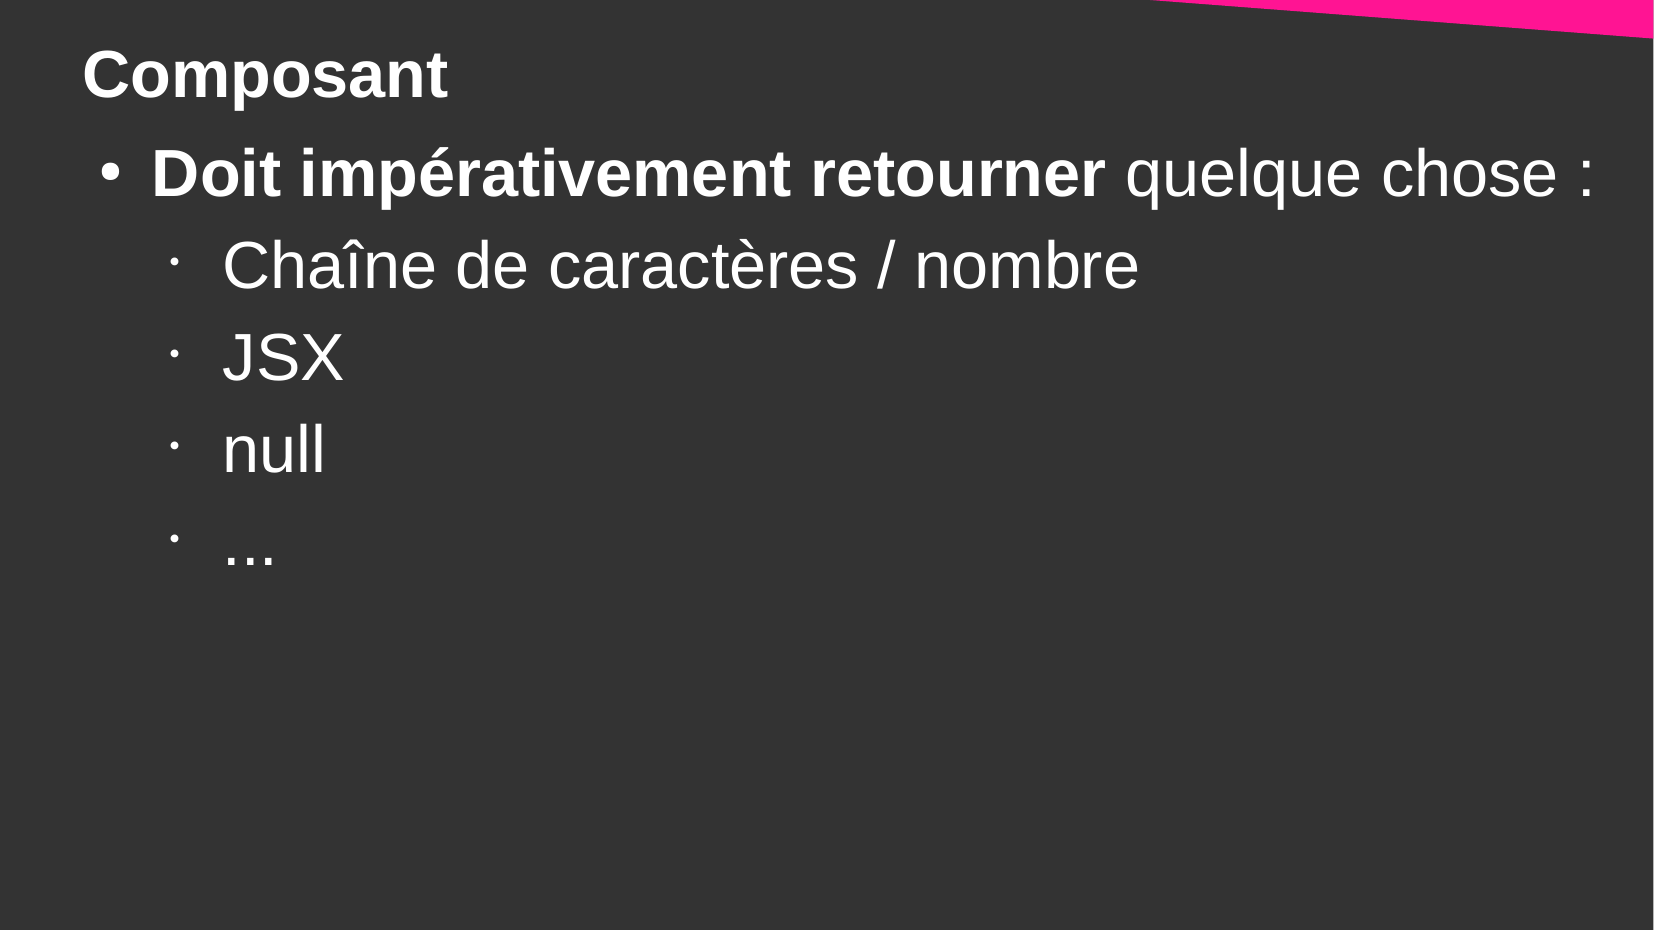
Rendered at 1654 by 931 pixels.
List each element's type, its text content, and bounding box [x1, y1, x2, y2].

text_box [1150, 0, 1654, 39]
list Doit impérativement retourner quelque chose : Chaîne de caractères / nombre JSX null ... [80, 135, 1620, 768]
title Composant [82, 37, 1571, 112]
